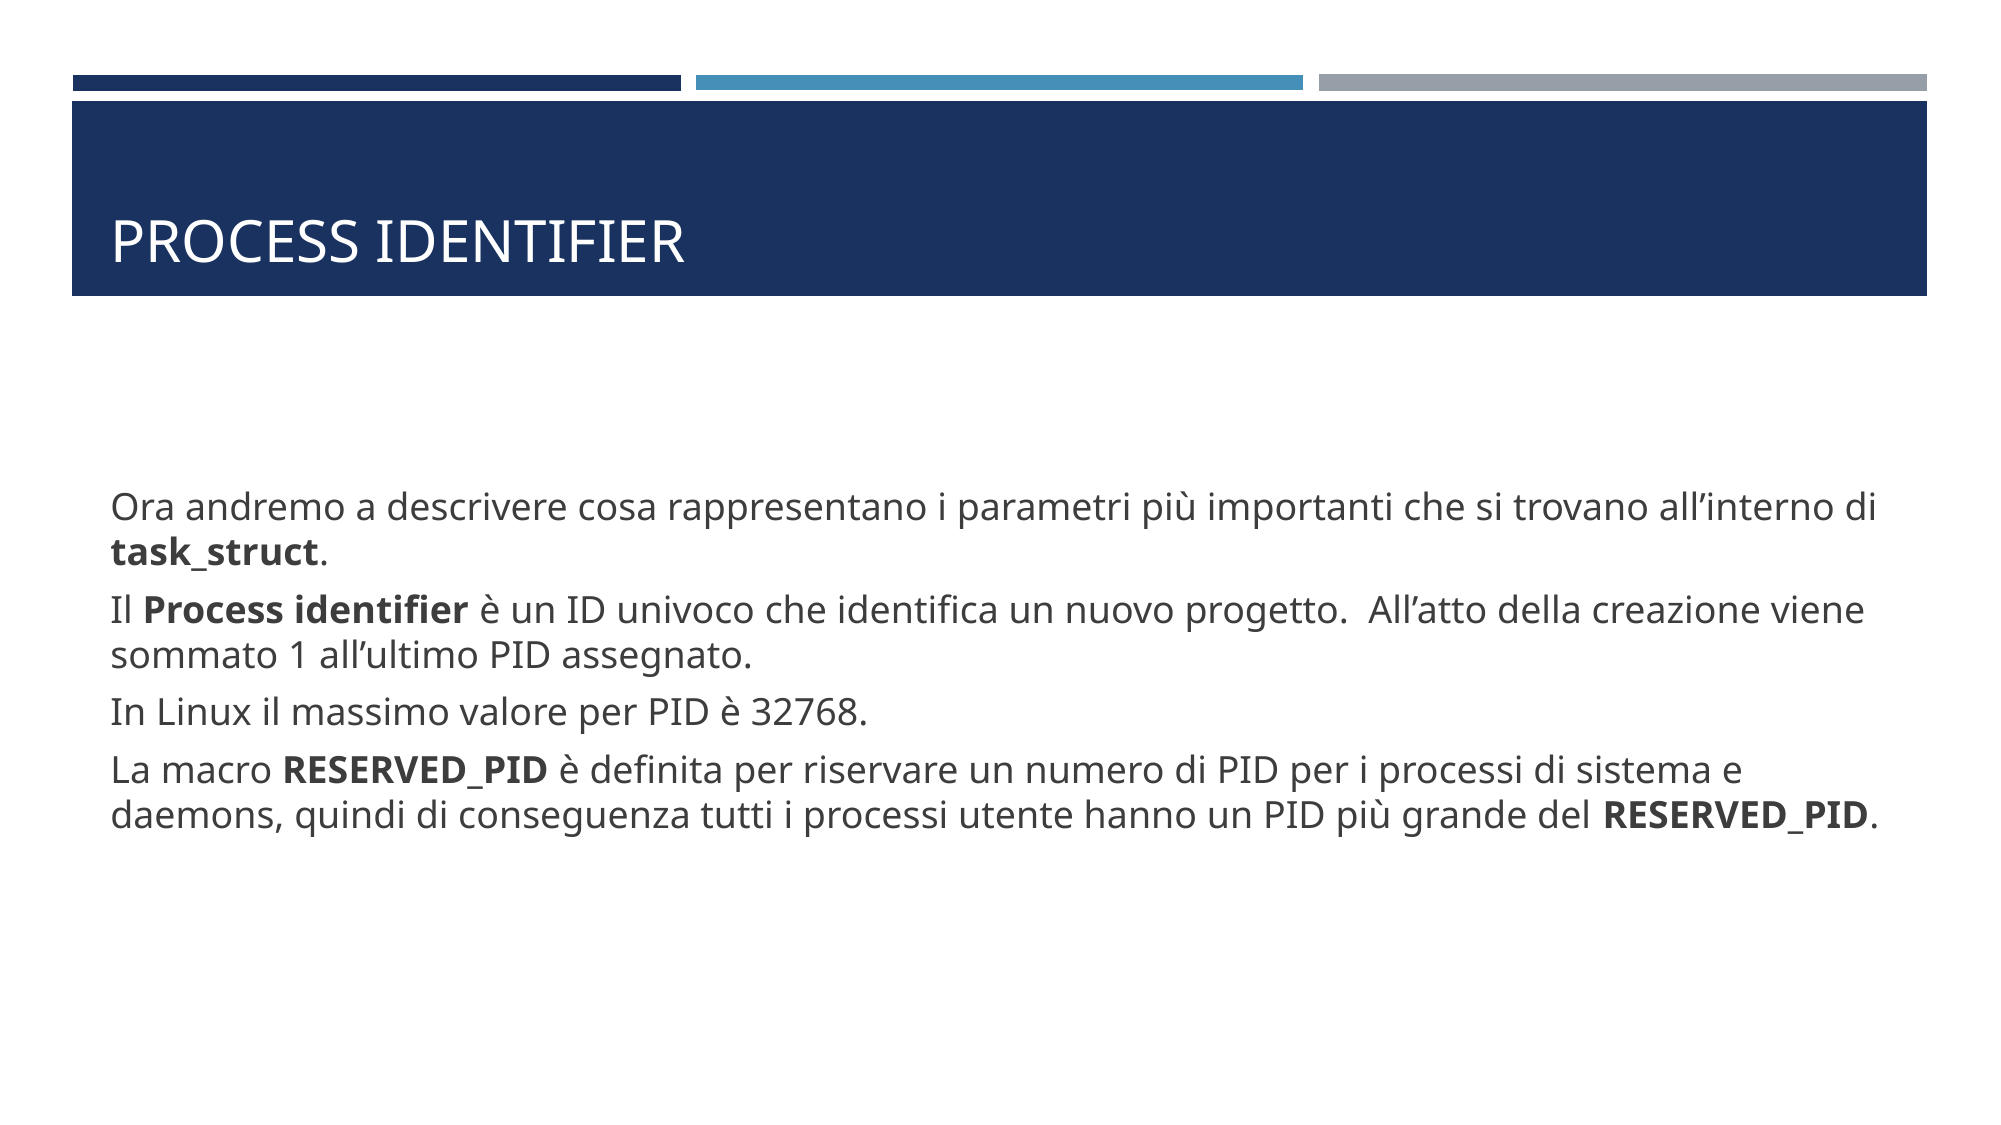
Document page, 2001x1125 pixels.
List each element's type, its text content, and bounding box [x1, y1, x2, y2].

title Process identifier [95, 115, 1905, 282]
list Ora andremo a descrivere cosa rappresentano i parametri più importanti che si trovano all’interno di task_struct. Il Process identifier è un ID univoco che identifica un nuovo progetto. All’atto della creazione viene sommato 1 all’ultimo PID assegnato. In Linux il massimo valore per PID è 32768. La macro RESERVED_PID è definita per riservare un numero di PID per i processi di sistema e daemons, quindi di conseguenza tutti i processi utente hanno un PID più grande del RESERVED_PID. [95, 357, 1905, 962]
